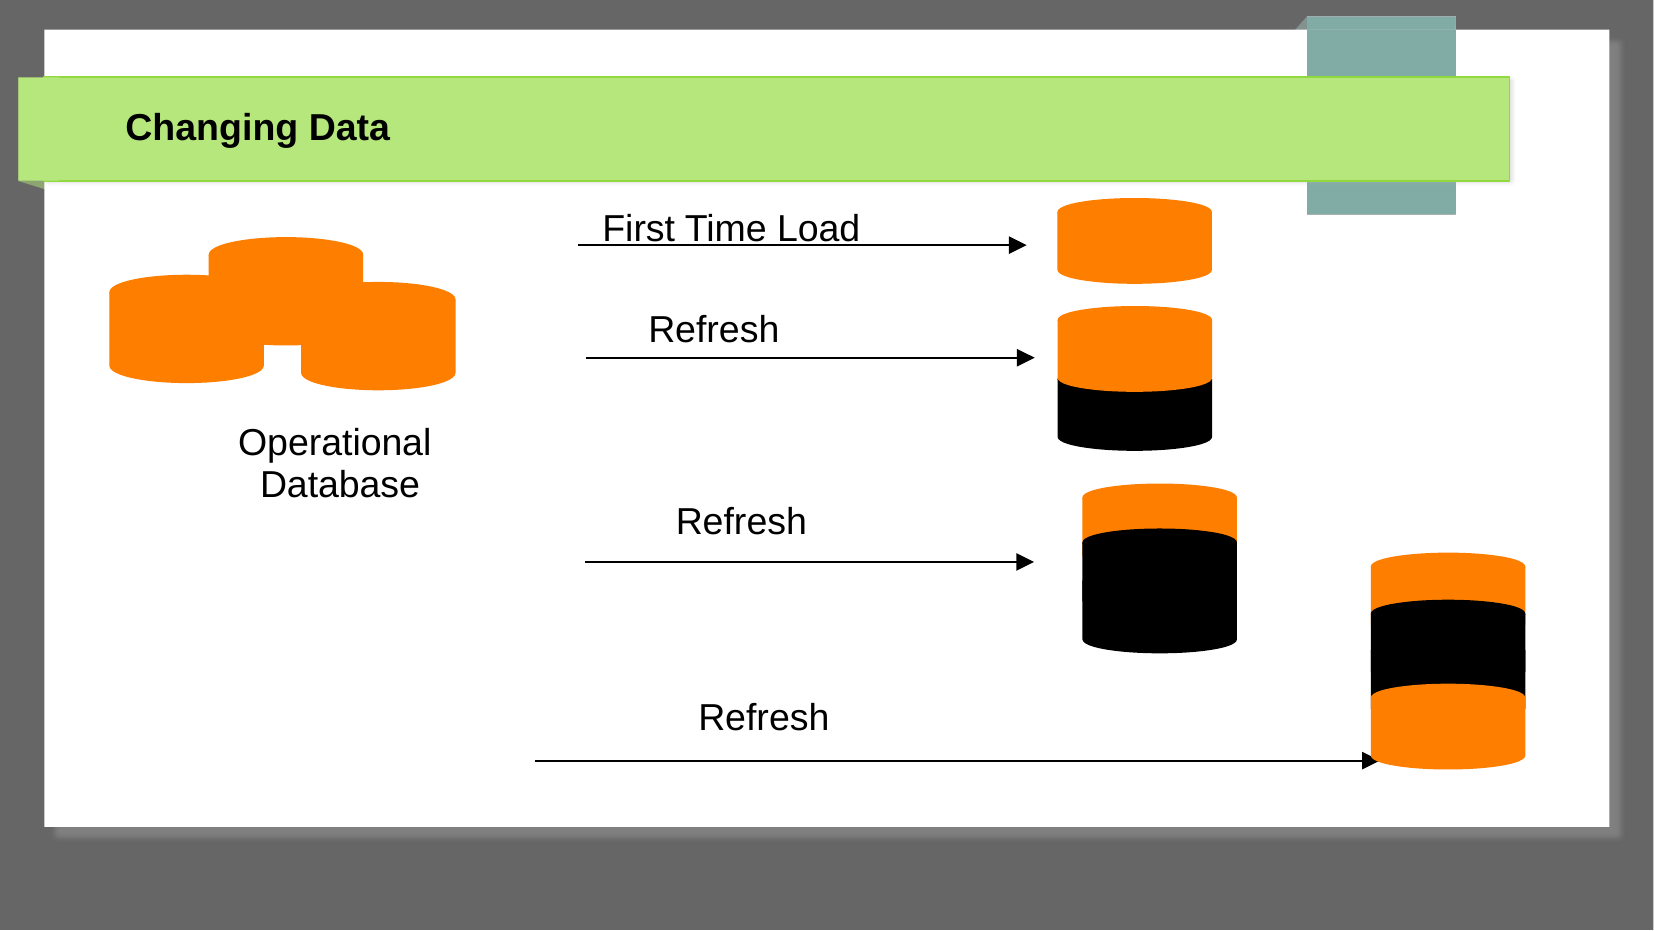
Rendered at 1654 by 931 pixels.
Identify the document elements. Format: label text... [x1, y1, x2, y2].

text_box Changing Data [110, 99, 597, 156]
text_box [1083, 484, 1237, 653]
text_box Refresh [661, 493, 950, 551]
text_box [1371, 553, 1525, 769]
text_box [354, 84, 967, 174]
text_box Operational Database [196, 414, 485, 471]
text_box [1058, 306, 1212, 450]
text_box Refresh [683, 689, 972, 746]
text_box [1058, 198, 1212, 283]
text_box First Time Load [587, 200, 883, 257]
text_box Refresh [633, 300, 922, 358]
text_box [110, 237, 455, 390]
